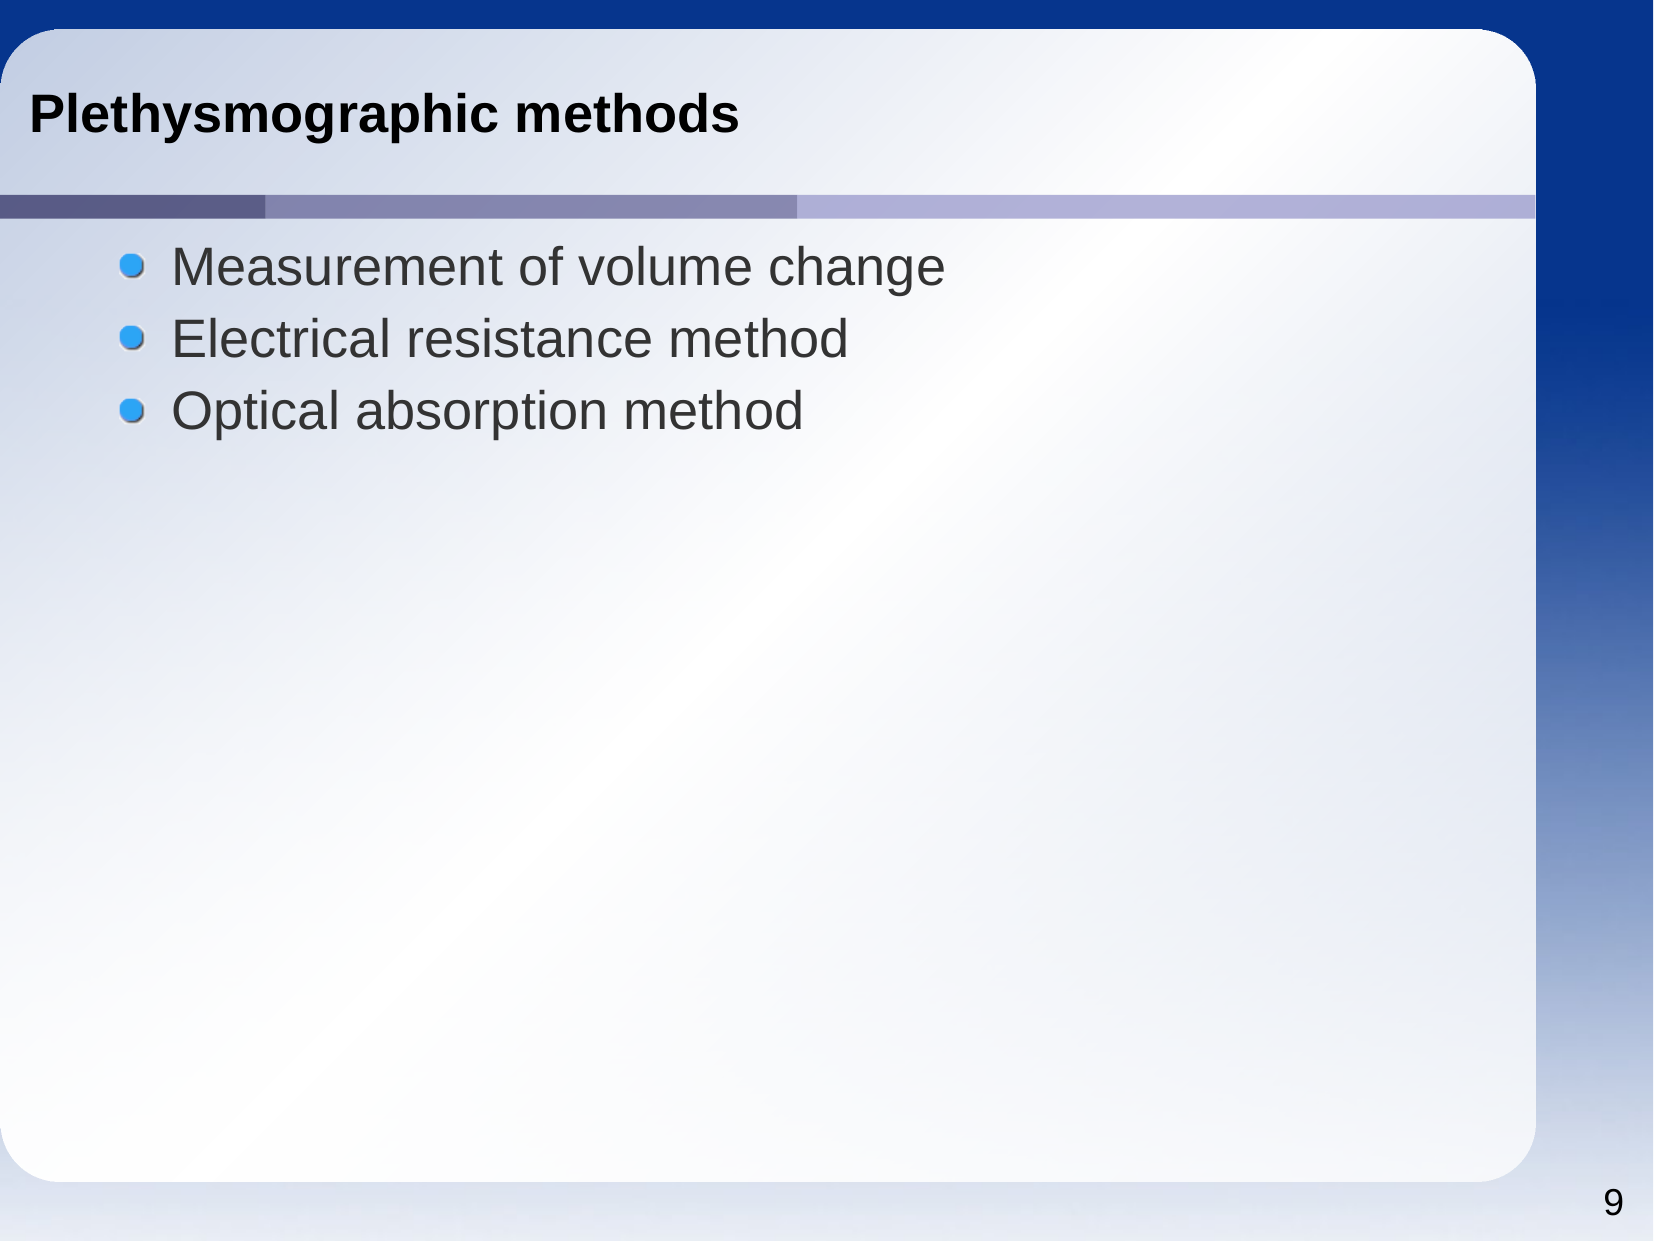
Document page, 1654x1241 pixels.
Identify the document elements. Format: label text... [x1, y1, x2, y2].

title Plethysmographic methods [29, 49, 1506, 178]
list Measurement of volume change Electrical resistance method Optical absorption method [29, 236, 1506, 673]
picture [0, 0, 1654, 1241]
